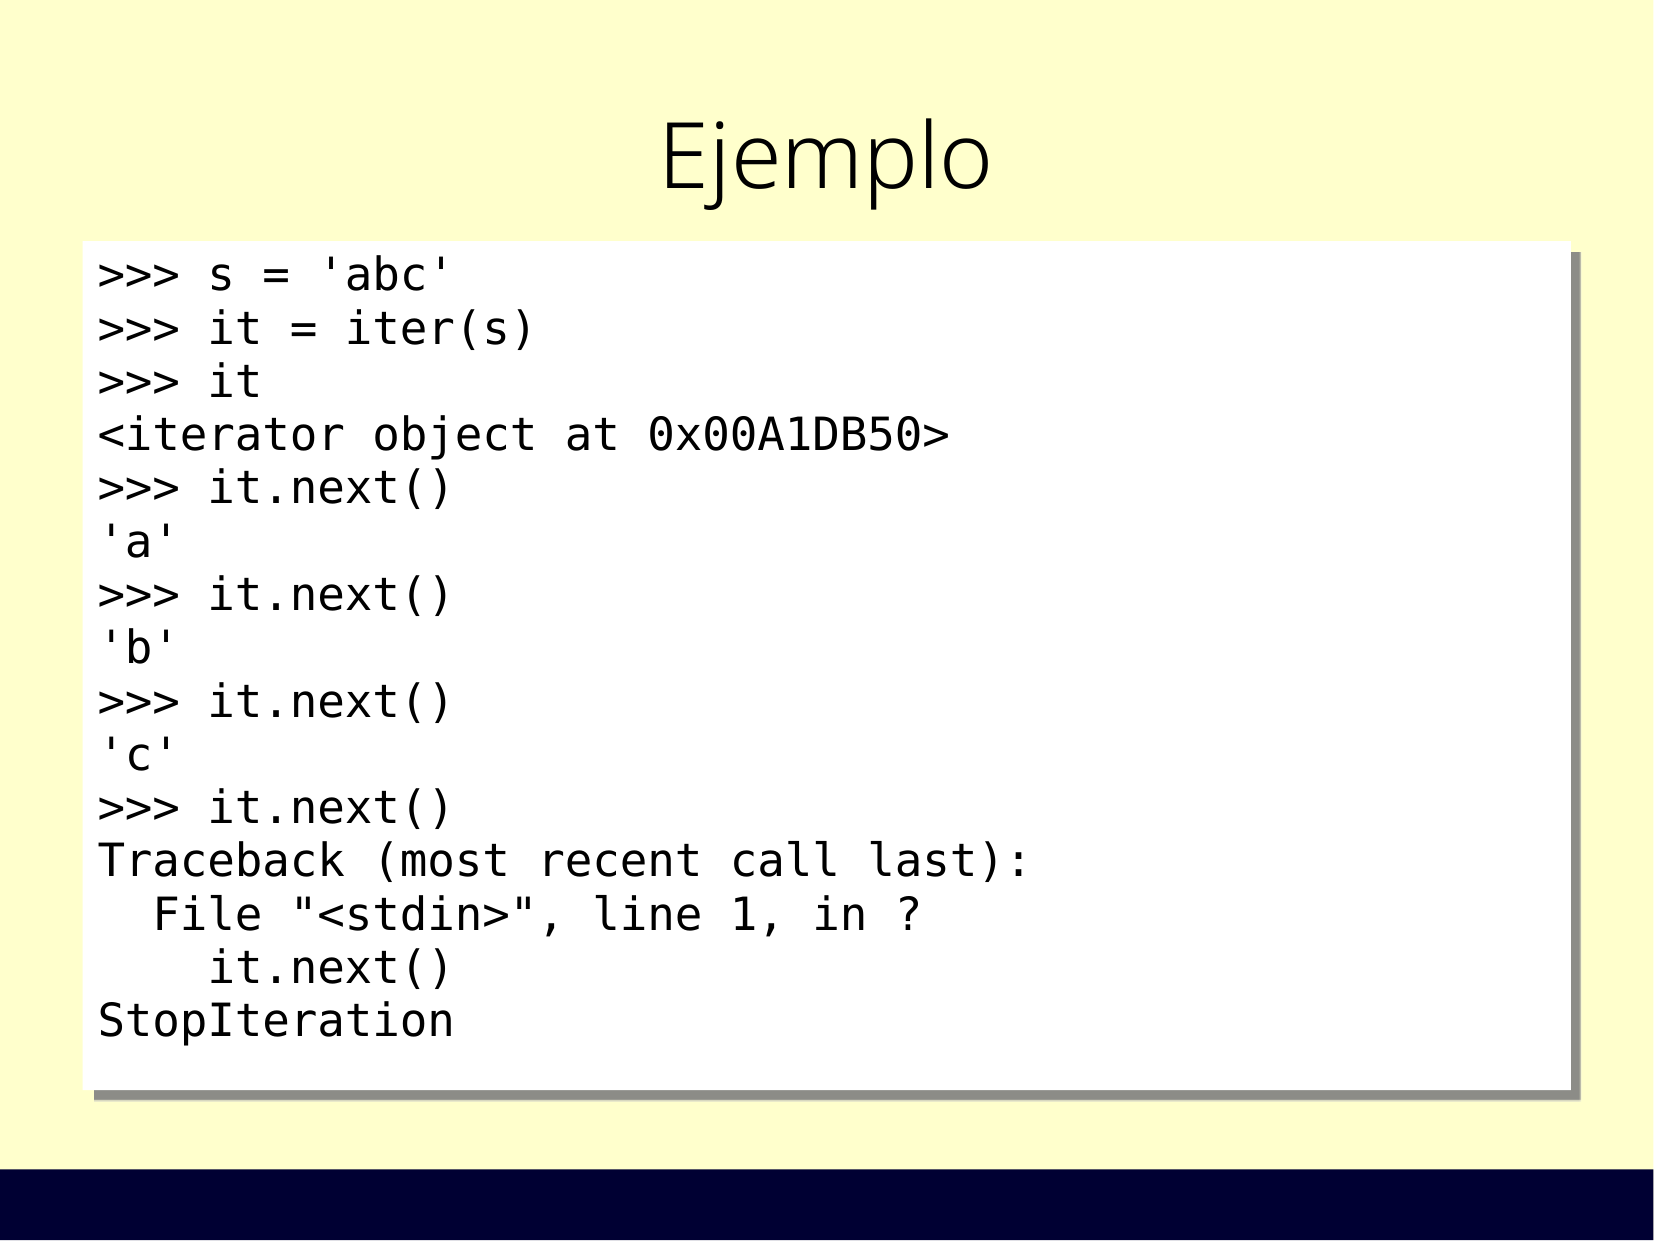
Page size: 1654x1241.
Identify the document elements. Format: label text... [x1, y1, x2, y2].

title Ejemplo [82, 49, 1571, 241]
text_box >>> s = 'abc' >>> it = iter(s) >>> it <iterator object at 0x00A1DB50> >>> it.next() 'a' >>> it.next() 'b' >>> it.next() 'c' >>> it.next() Traceback (most recent call last): File "<stdin>", line 1, in ? it.next() StopIteration [82, 241, 1571, 1091]
